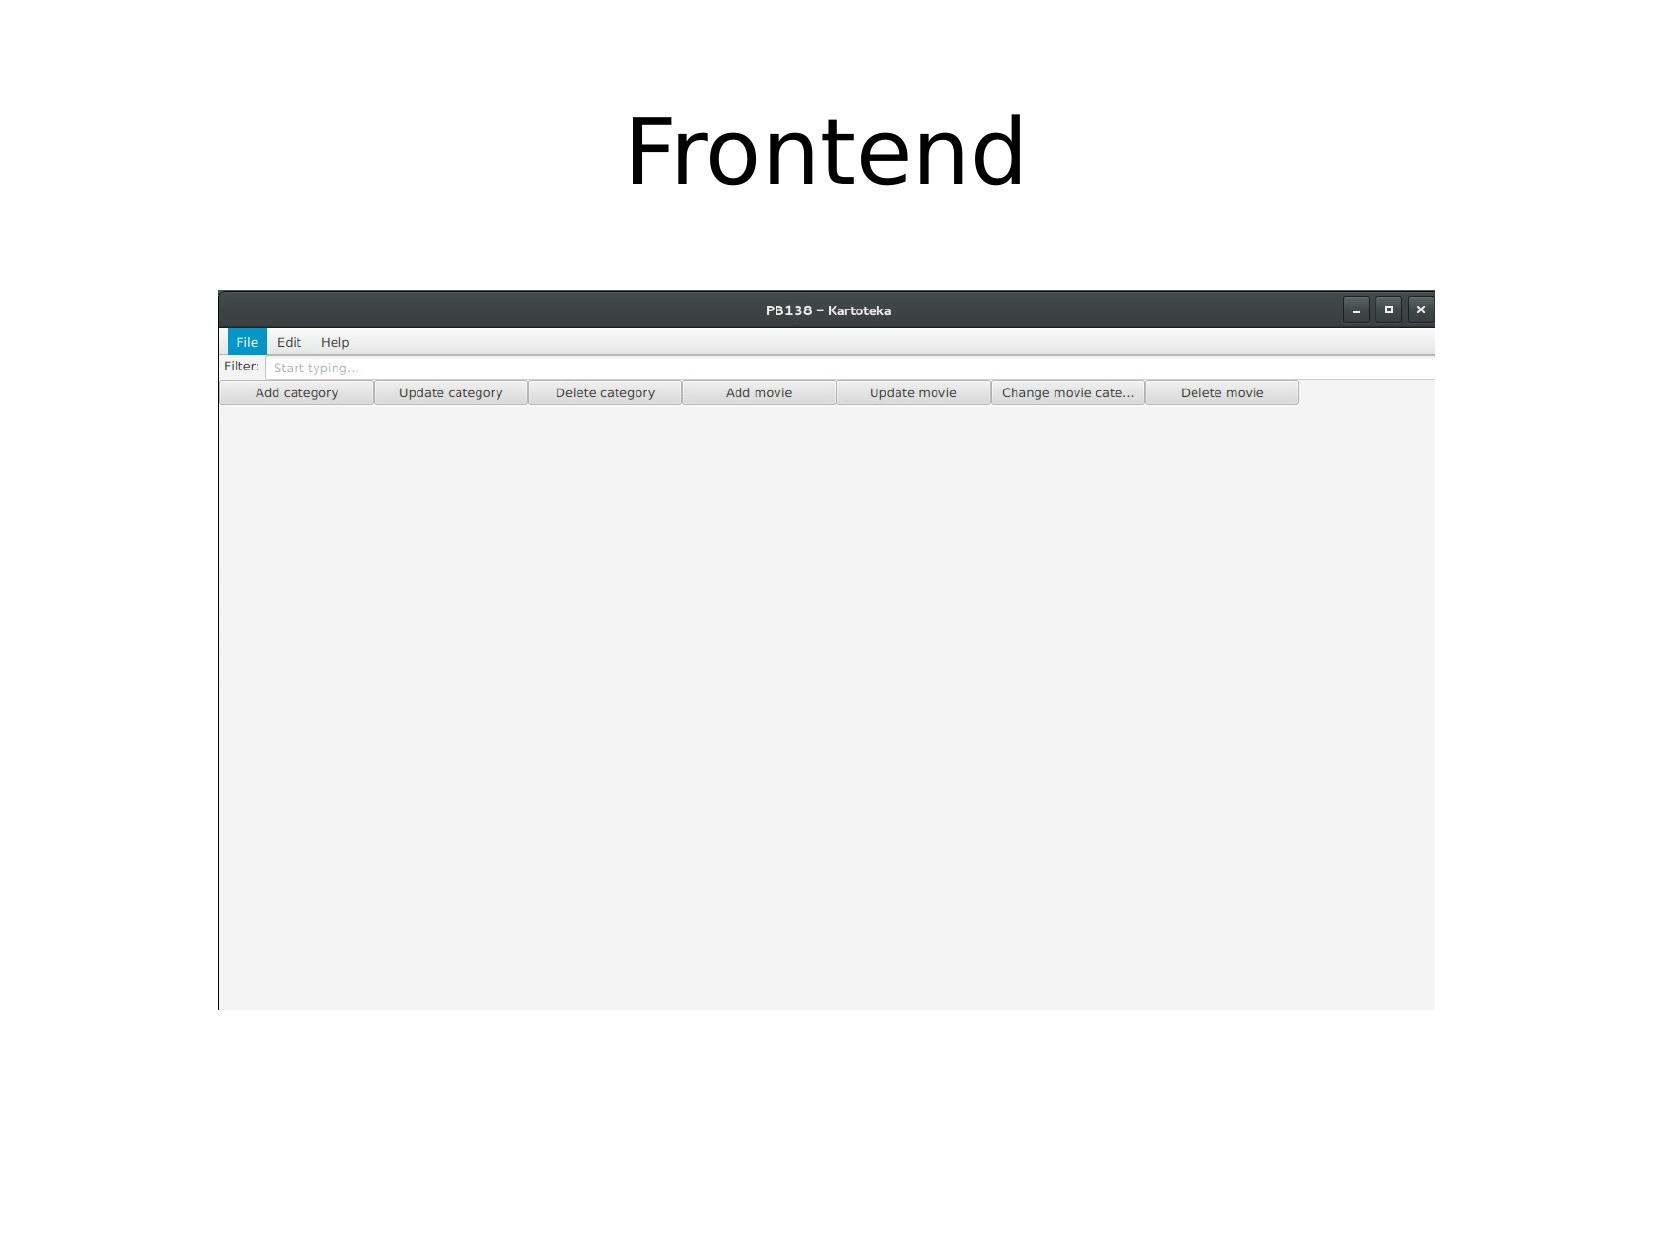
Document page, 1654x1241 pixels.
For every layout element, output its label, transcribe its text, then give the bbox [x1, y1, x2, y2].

picture [218, 290, 1435, 1010]
title Frontend [82, 49, 1571, 257]
